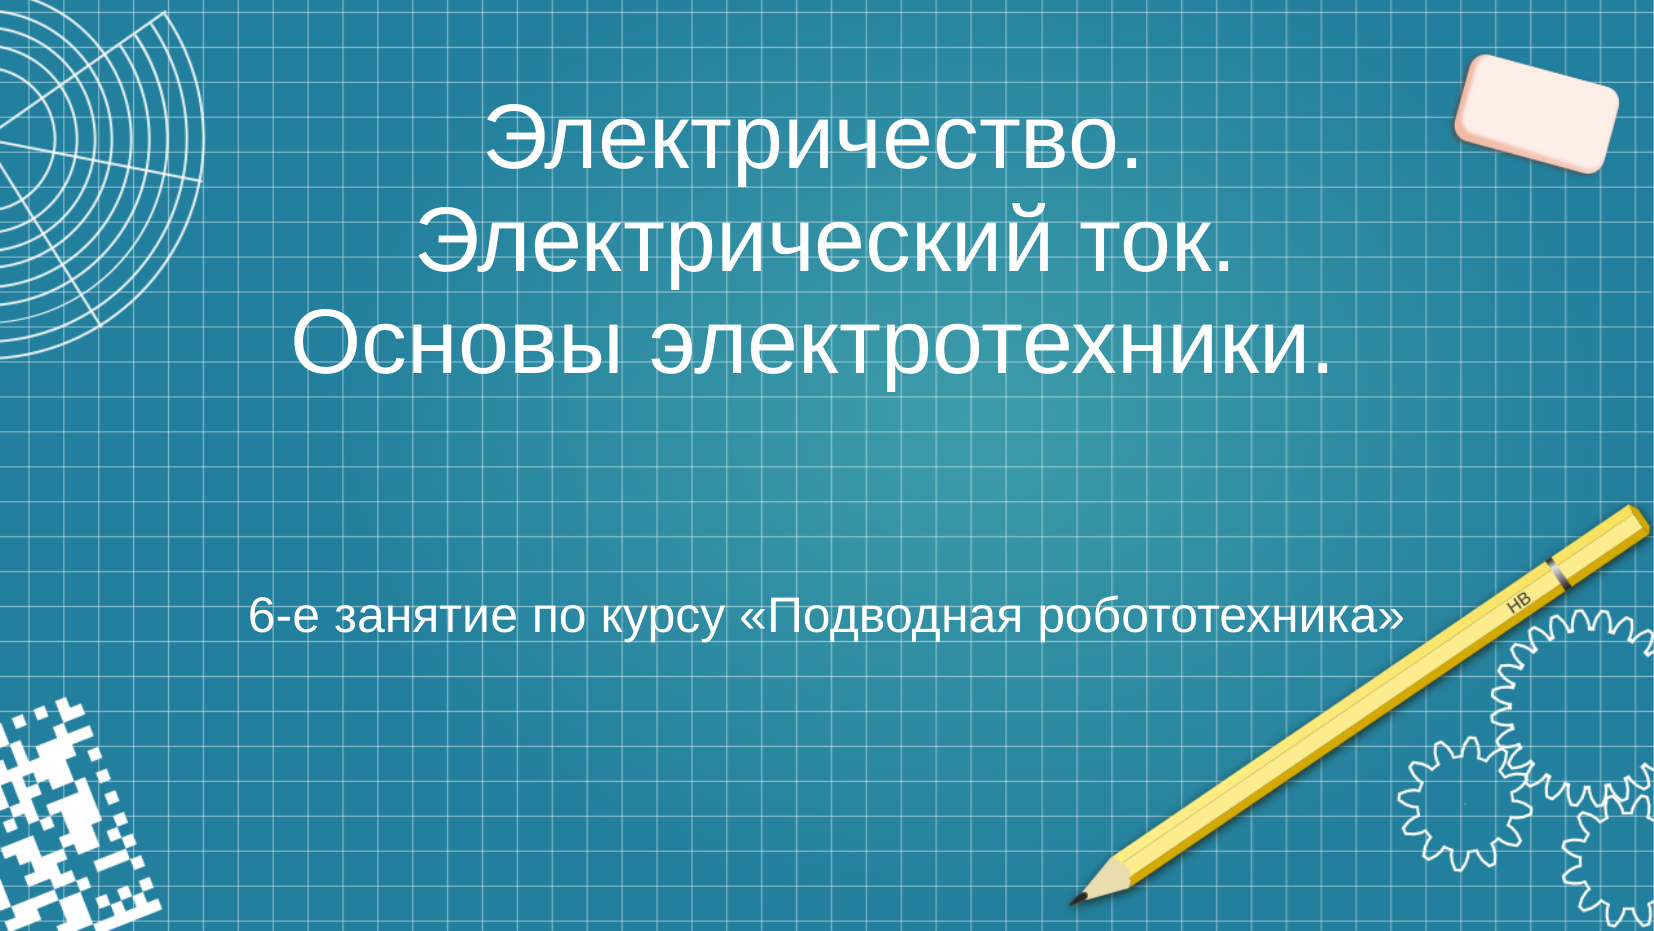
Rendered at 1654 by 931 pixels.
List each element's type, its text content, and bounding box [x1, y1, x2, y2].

subtitle 6-е занятие по курсу «Подводная робототехника» [82, 389, 1571, 842]
title Электричество. Электрический ток. Основы электротехники. [82, 85, 1571, 389]
picture [0, 0, 1654, 931]
